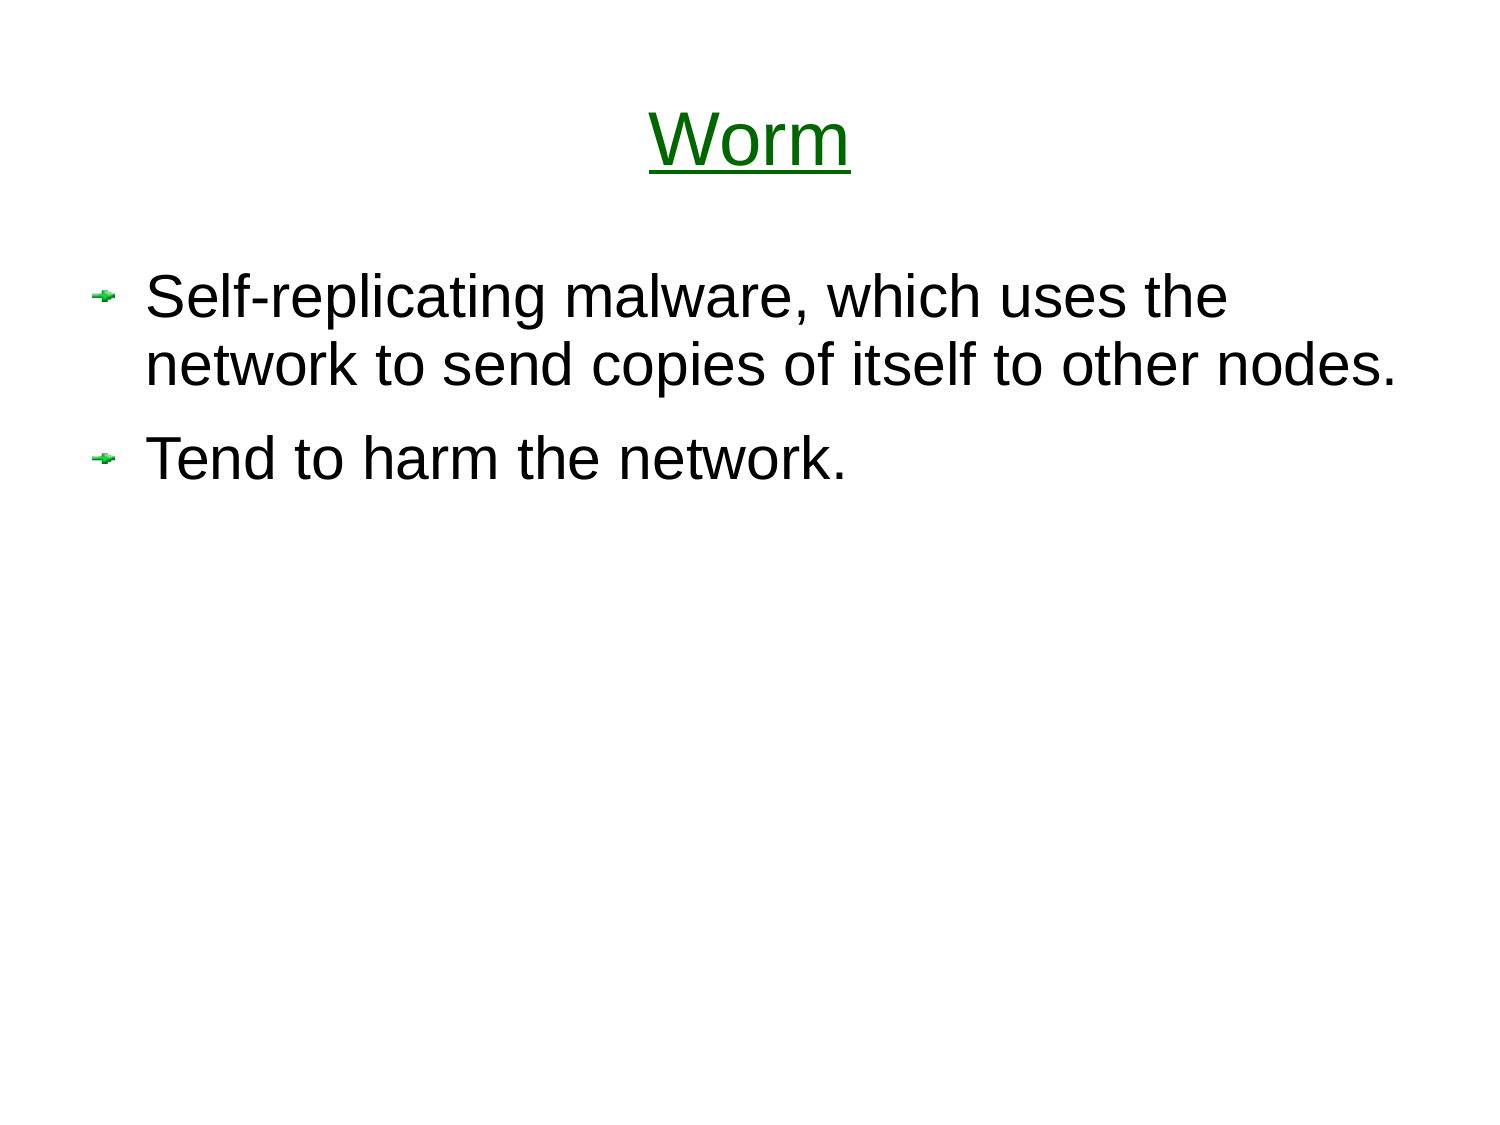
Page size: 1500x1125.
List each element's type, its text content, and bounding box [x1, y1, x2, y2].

title Worm [75, 45, 1425, 233]
list Self-replicating malware, which uses the network to send copies of itself to other nodes. Tend to harm the network. [75, 262, 1425, 1006]
